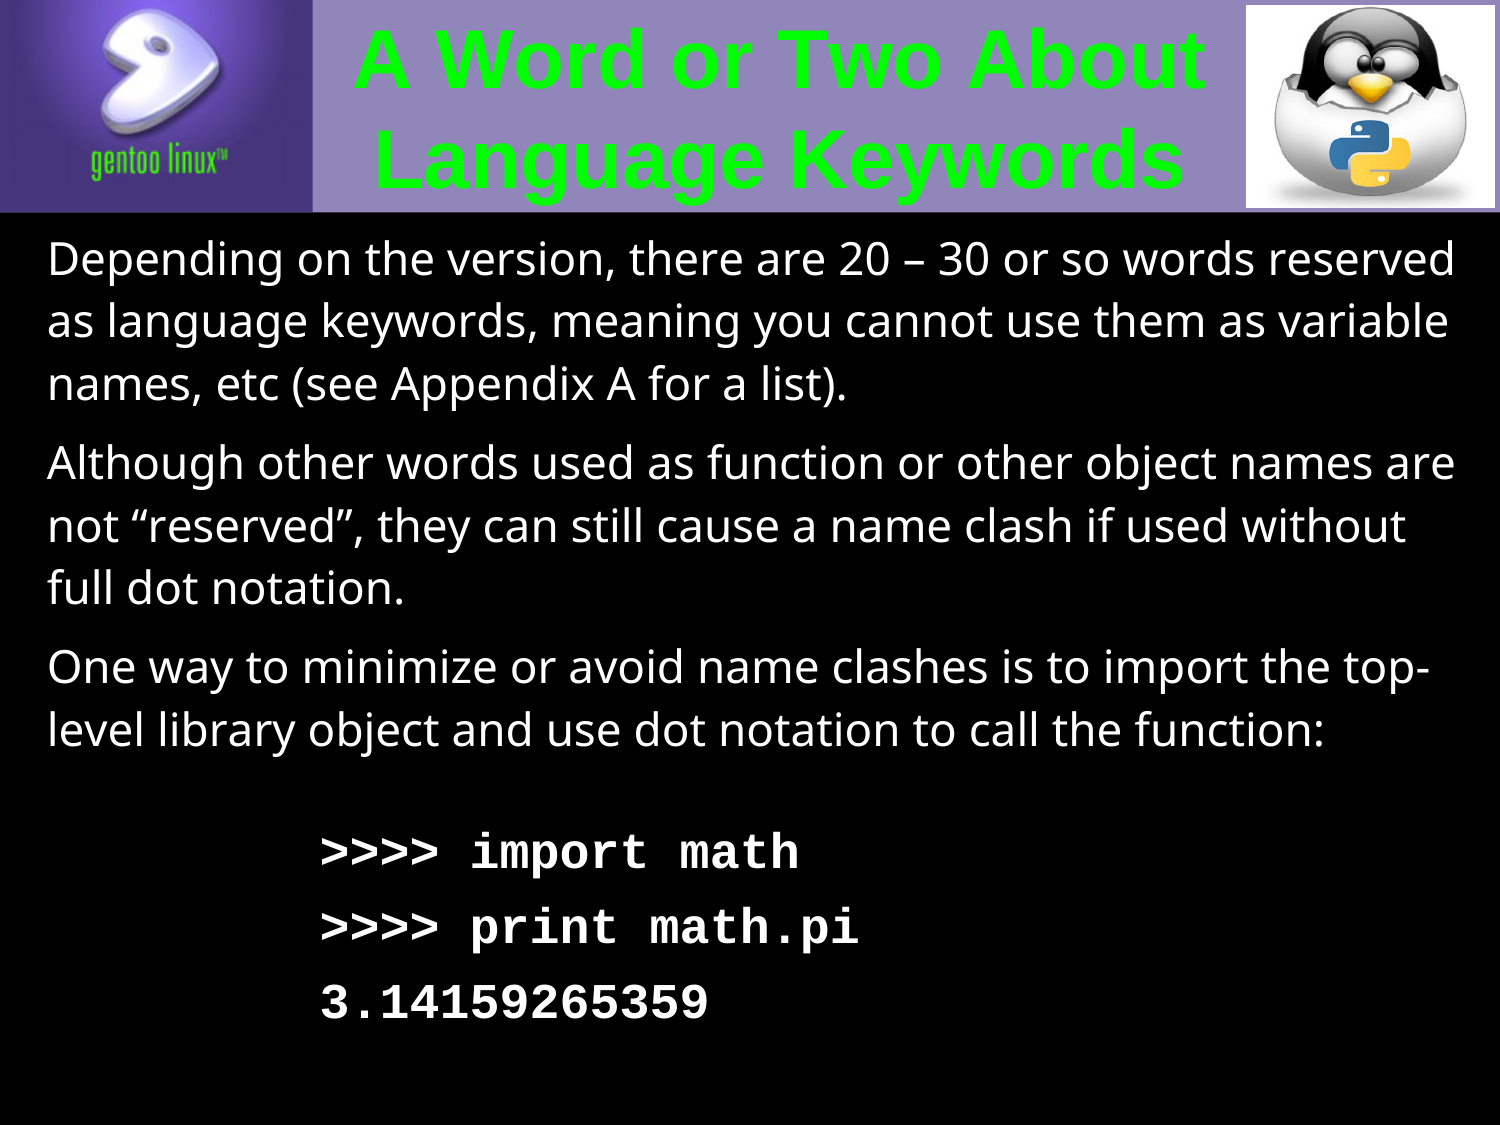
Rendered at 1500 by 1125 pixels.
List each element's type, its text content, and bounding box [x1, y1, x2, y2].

picture [0, 0, 302, 184]
list >>>> import math >>>> print math.pi 3.14159265359 [253, 825, 1286, 1043]
list Depending on the version, there are 20 – 30 or so words reserved as language keywords, meaning you cannot use them as variable names, etc (see Appendix A for a list). Although other words used as function or other object names are not “reserved”, they can still cause a name clash if used without full dot notation. One way to minimize or avoid name clashes is to import the top-level library object and use dot notation to call the function: [18, 226, 1482, 785]
picture [1246, 5, 1495, 208]
title A Word or Two About Language Keywords [324, 9, 1235, 203]
